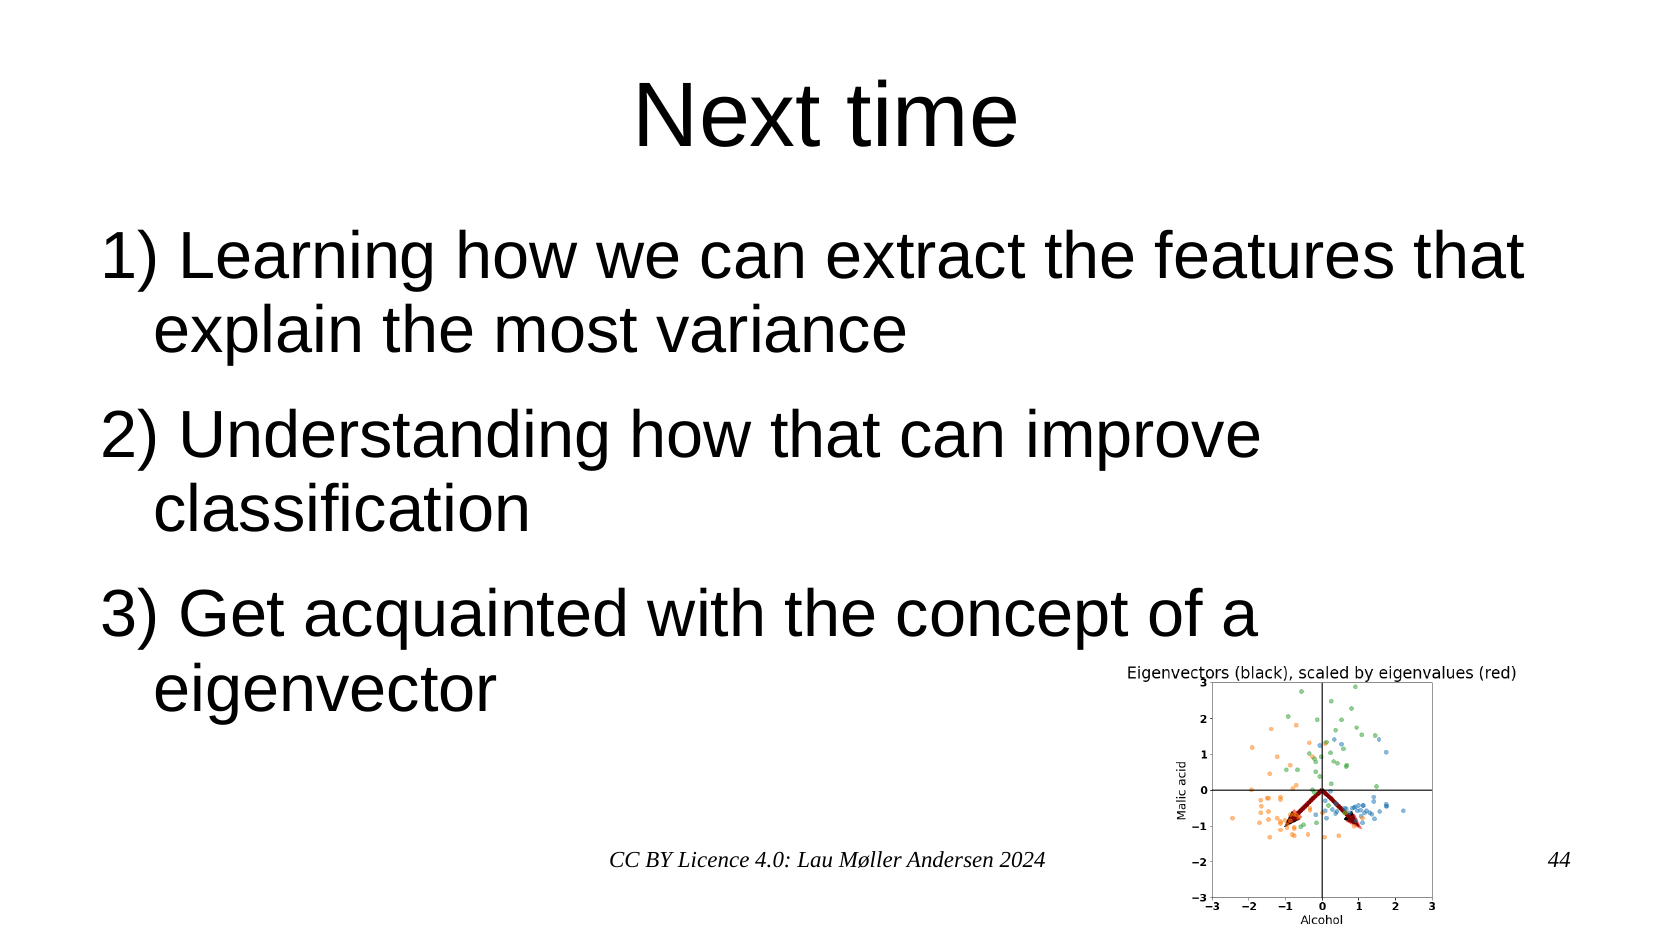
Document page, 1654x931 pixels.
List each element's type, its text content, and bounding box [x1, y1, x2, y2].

picture [1122, 661, 1521, 931]
list Learning how we can extract the features that explain the most variance Understanding how that can improve classification Get acquainted with the concept of a eigenvector [82, 217, 1571, 758]
title Next time [82, 37, 1571, 193]
